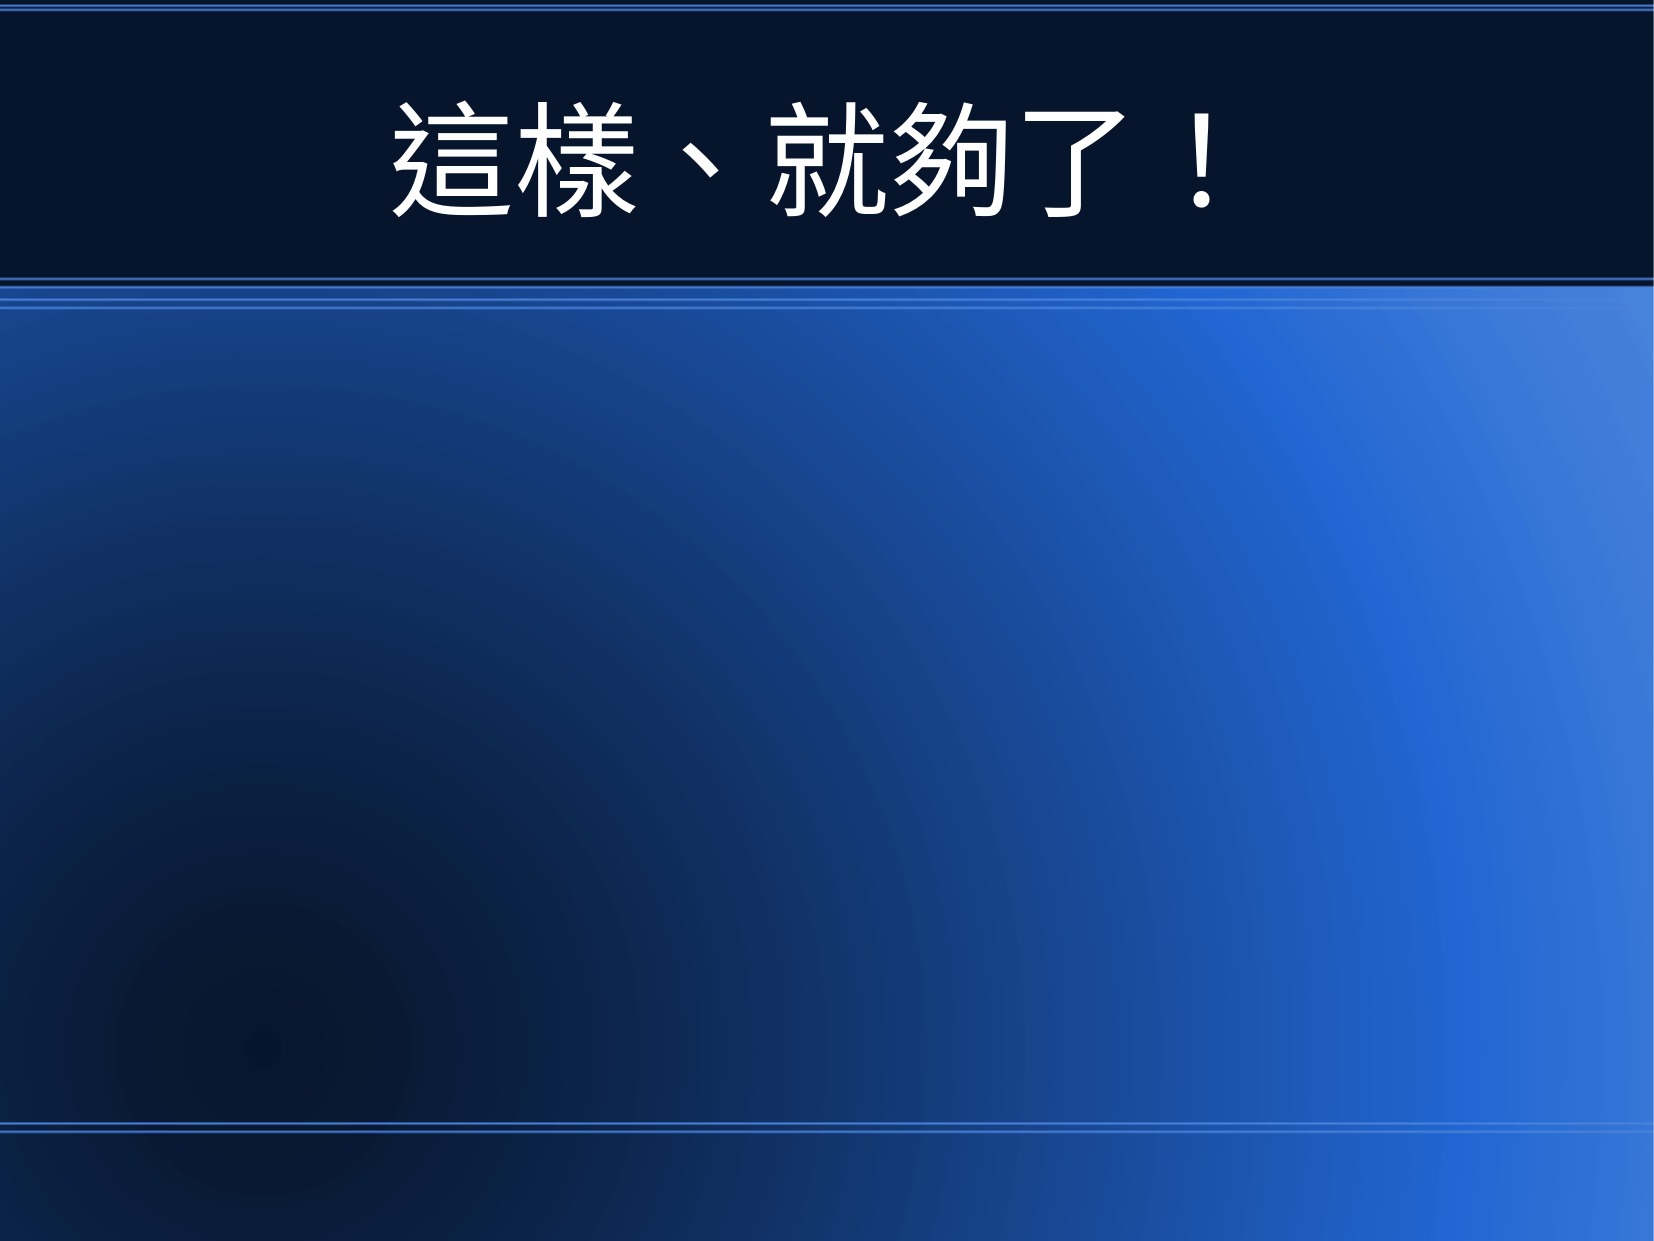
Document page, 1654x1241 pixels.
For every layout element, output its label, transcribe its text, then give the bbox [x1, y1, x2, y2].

picture [0, 0, 1654, 1241]
title 這樣、就夠了！ [82, 49, 1571, 257]
